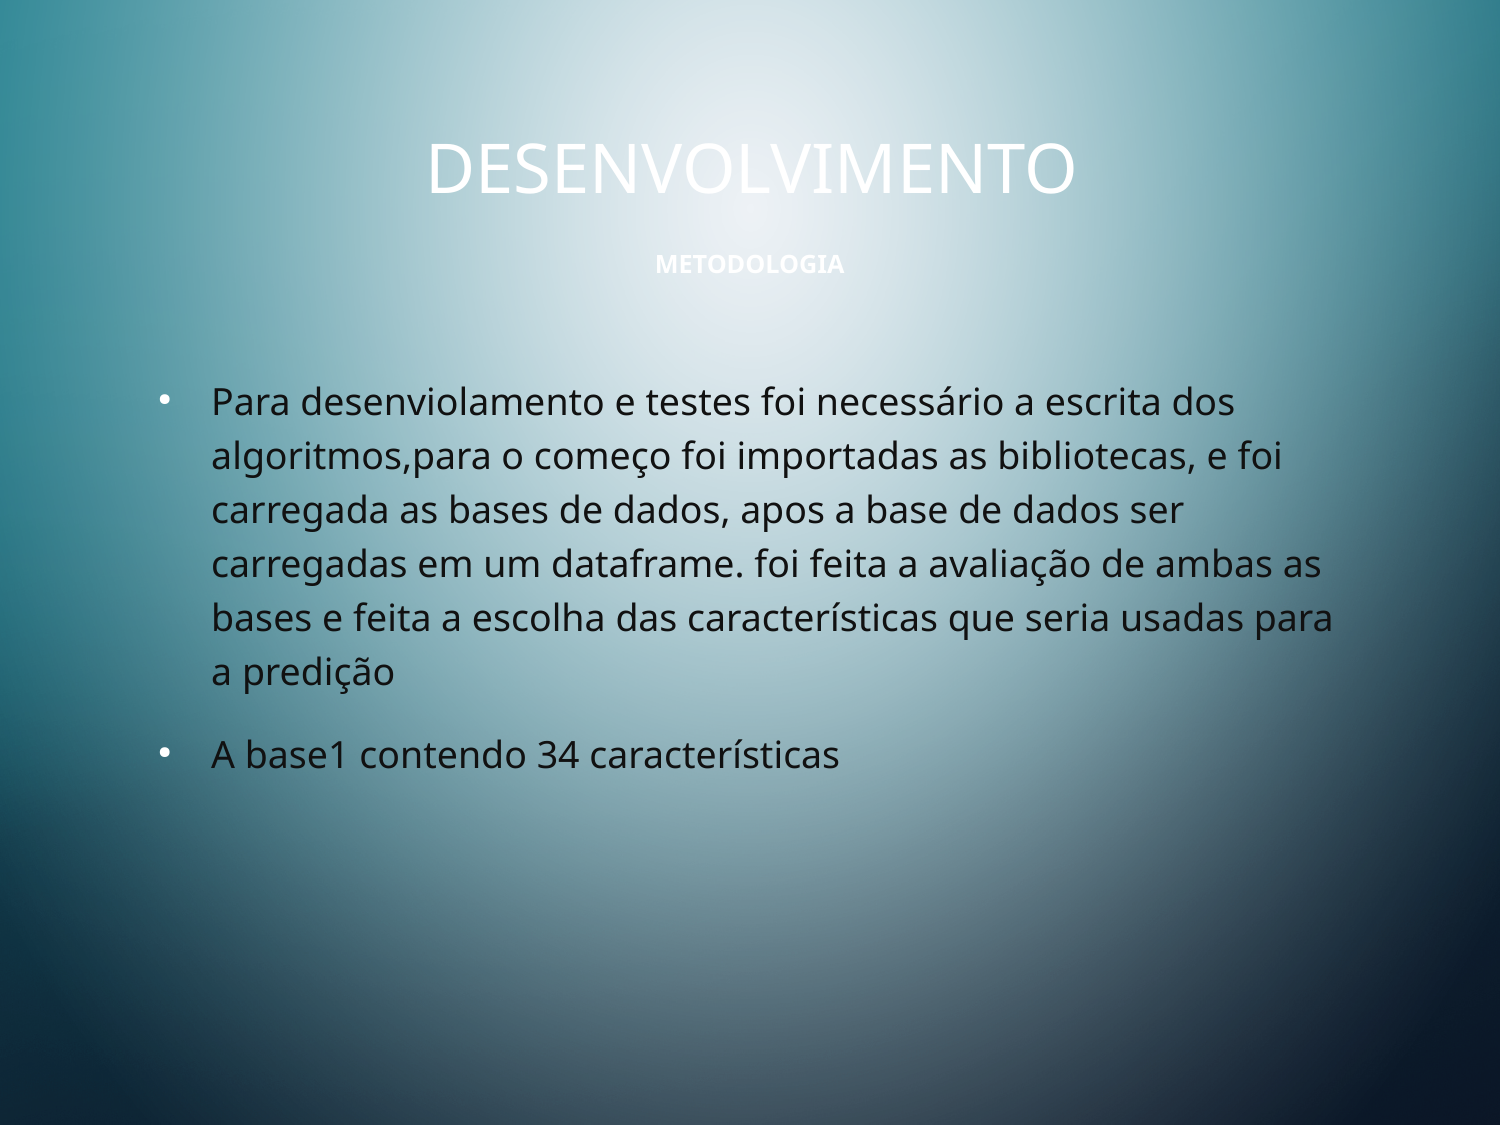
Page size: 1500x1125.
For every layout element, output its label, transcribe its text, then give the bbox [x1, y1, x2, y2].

list Para desenviolamento e testes foi necessário a escrita dos algoritmos,para o começo foi importadas as bibliotecas, e foi carregada as bases de dados, apos a base de dados ser carregadas em um dataframe. foi feita a avaliação de ambas as bases e feita a escolha das características que seria usadas para a predição A base1 contendo 34 características [140, 369, 1360, 951]
title Metodologia [140, 216, 1360, 317]
picture [0, 0, 1500, 1125]
title Desenvolvimento [151, 106, 1371, 237]
